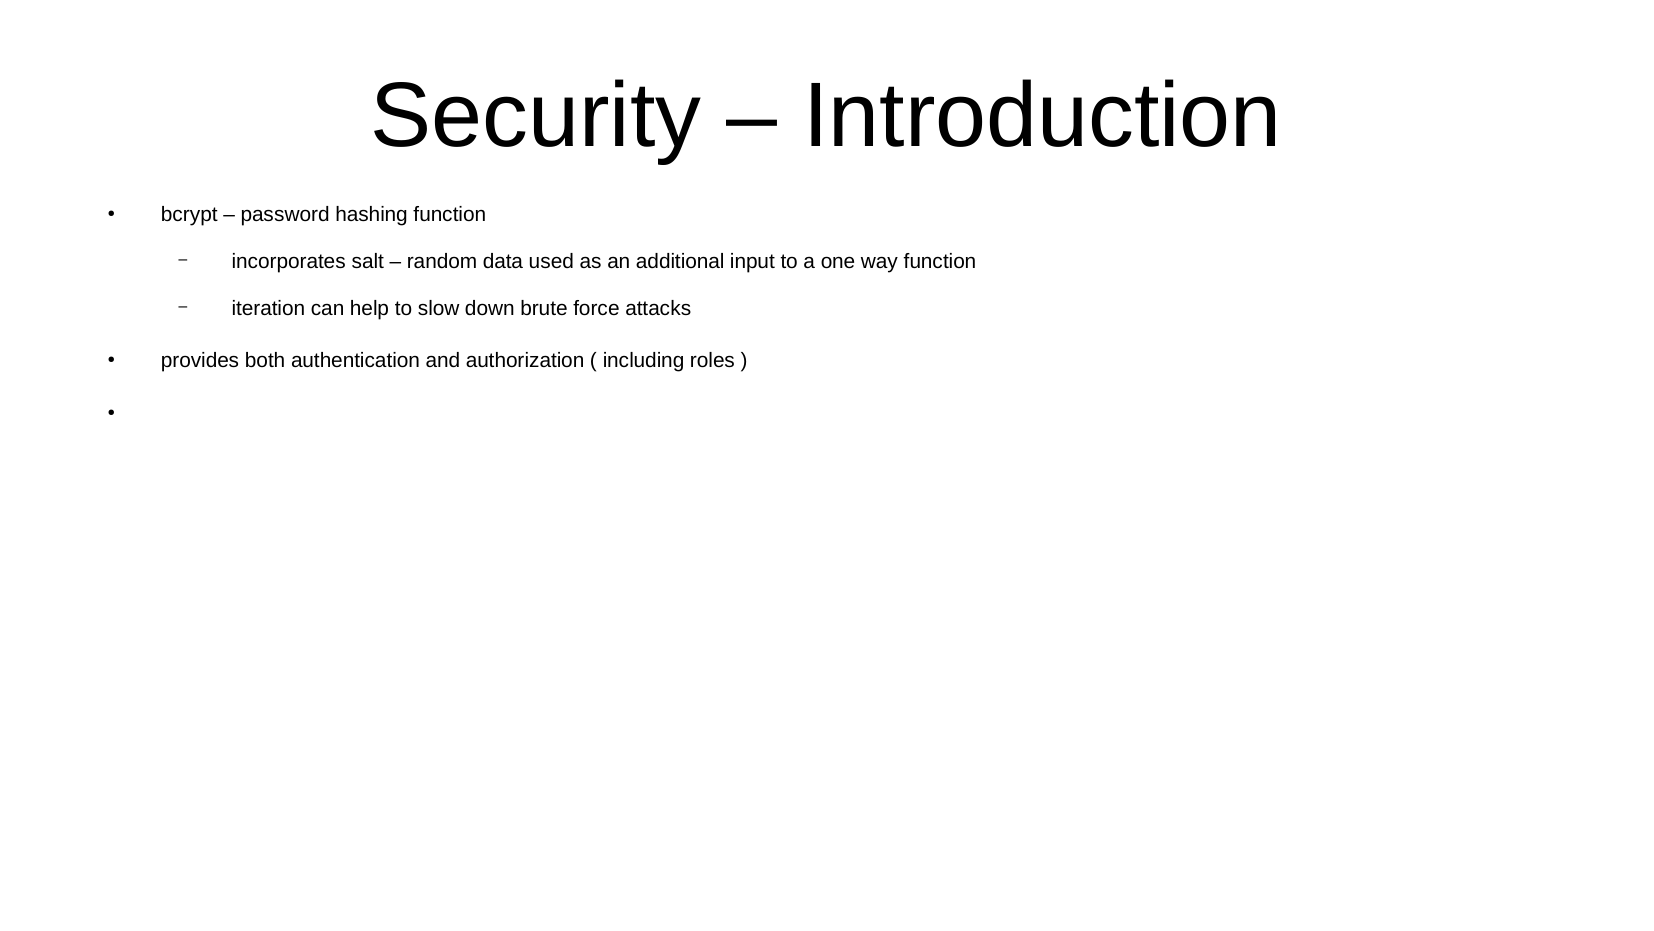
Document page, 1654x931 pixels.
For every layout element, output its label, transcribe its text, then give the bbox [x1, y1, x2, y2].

list bcrypt – password hashing function incorporates salt – random data used as an additional input to a one way function iteration can help to slow down brute force attacks provides both authentication and authorization ( including roles ) [90, 202, 1643, 886]
title Security – Introduction [82, 37, 1571, 193]
